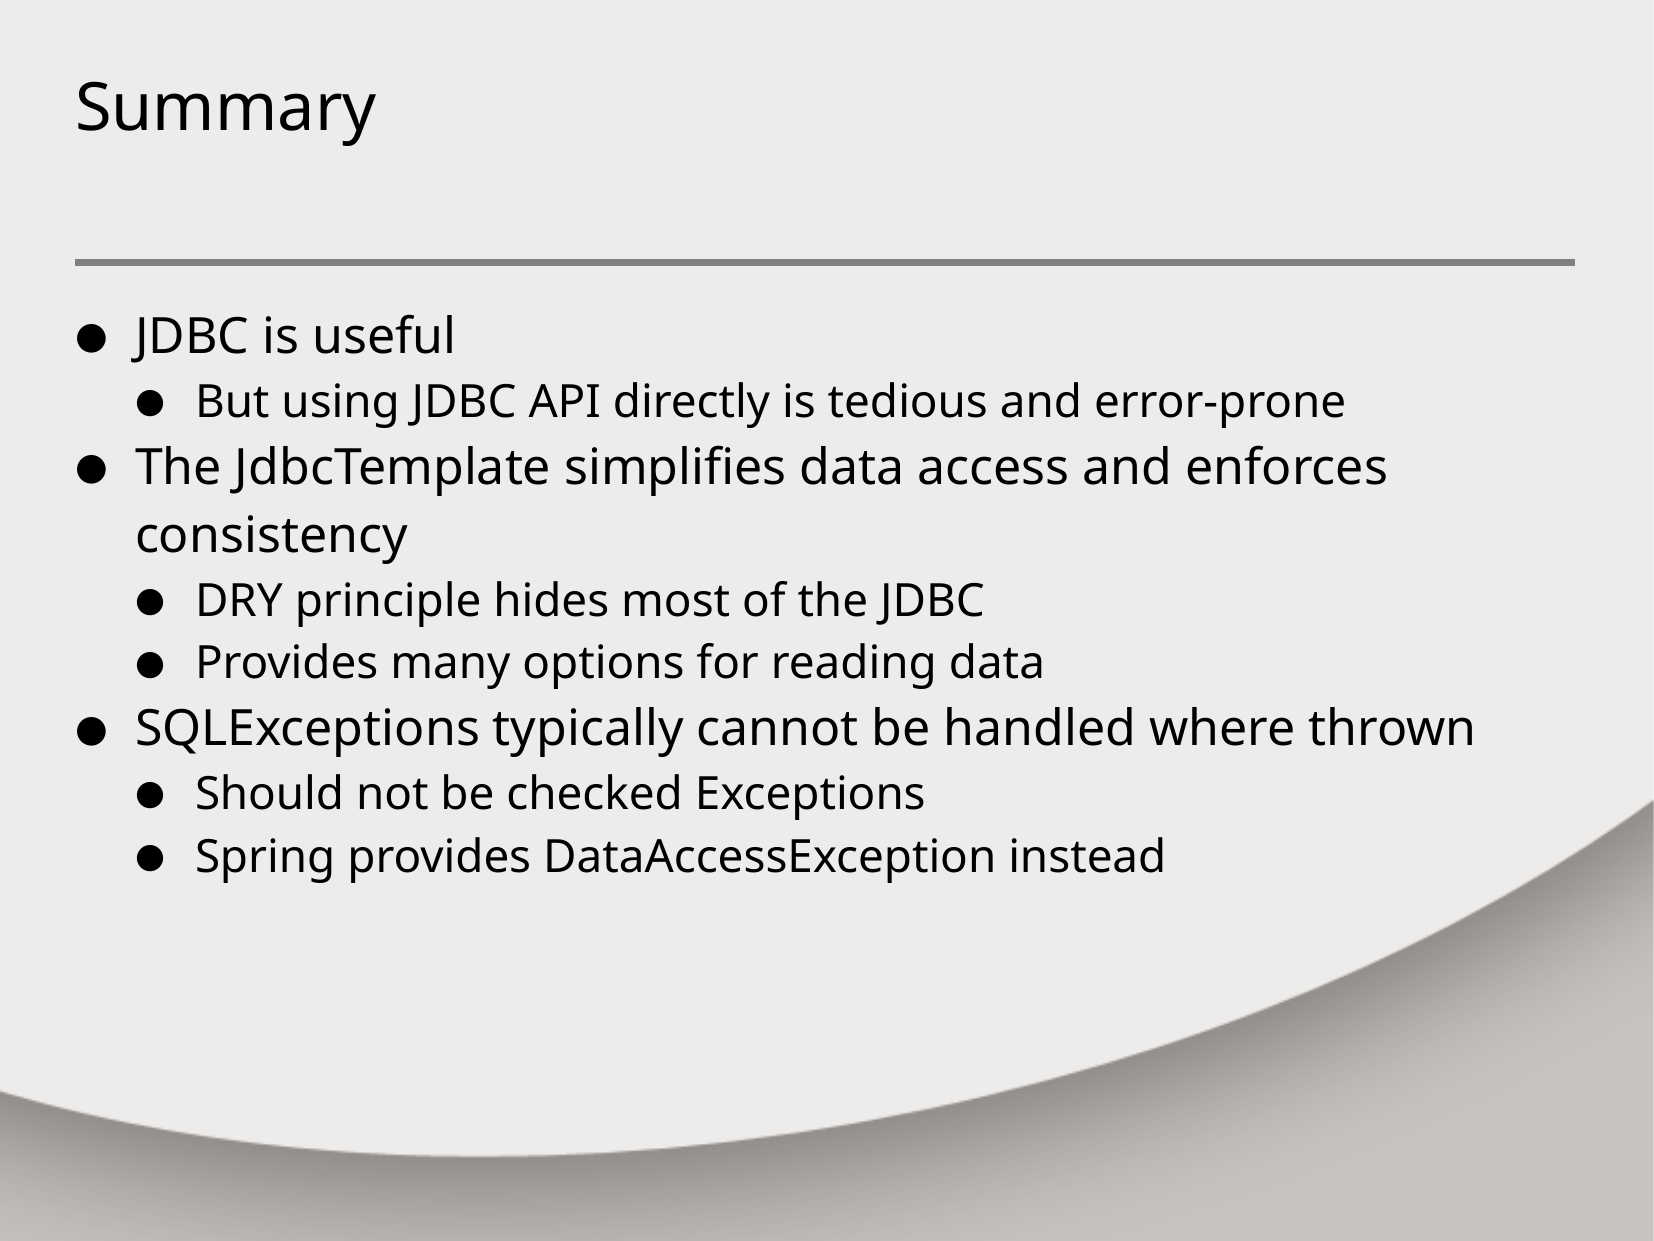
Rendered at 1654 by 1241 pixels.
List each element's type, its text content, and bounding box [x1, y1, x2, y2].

title Summary [75, 75, 1576, 226]
list JDBC is useful But using JDBC API directly is tedious and error-prone The JdbcTemplate simplifies data access and enforces consistency DRY principle hides most of the JDBC Provides many options for reading data SQLExceptions typically cannot be handled where thrown Should not be checked Exceptions Spring provides DataAccessException instead [75, 300, 1576, 1163]
picture [0, 0, 1654, 1241]
